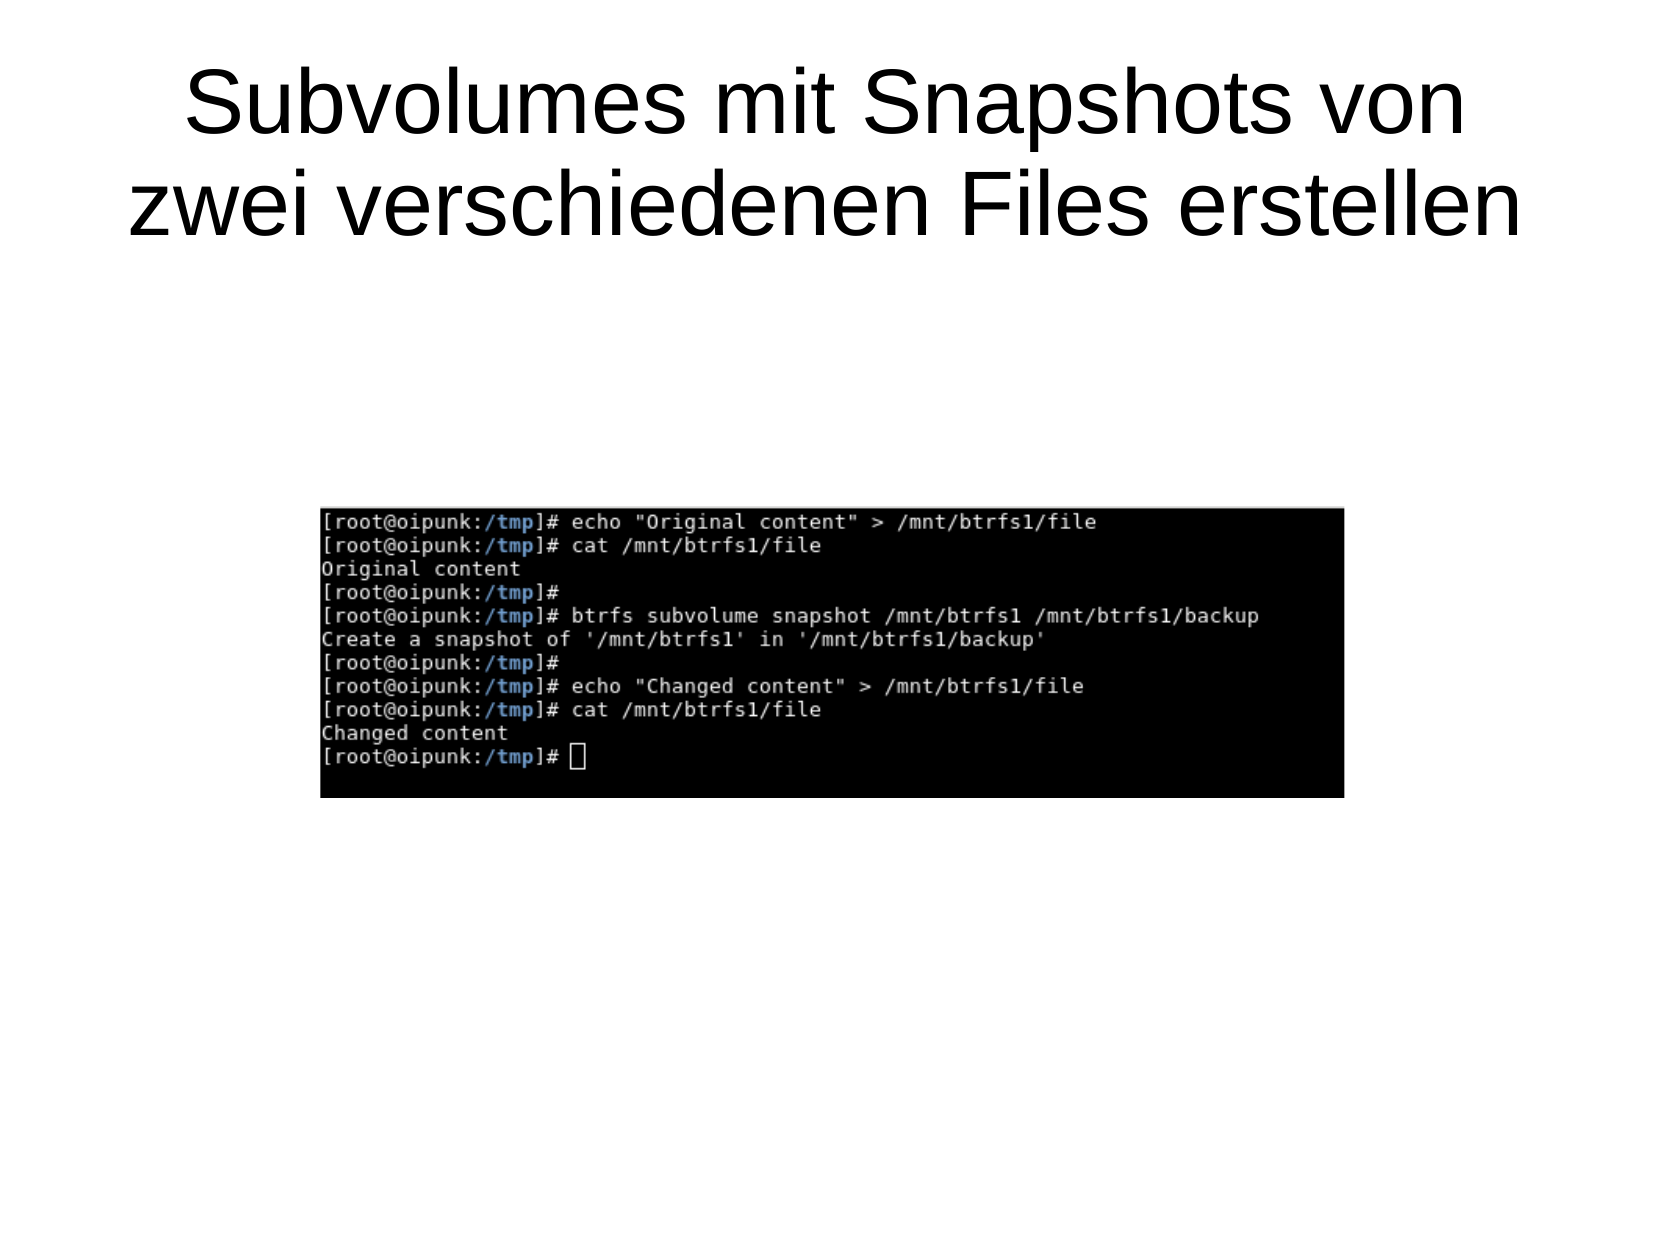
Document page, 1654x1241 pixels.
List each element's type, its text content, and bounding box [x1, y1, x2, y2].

title Subvolumes mit Snapshots von zwei verschiedenen Files erstellen [82, 49, 1571, 257]
picture [320, 506, 1345, 798]
